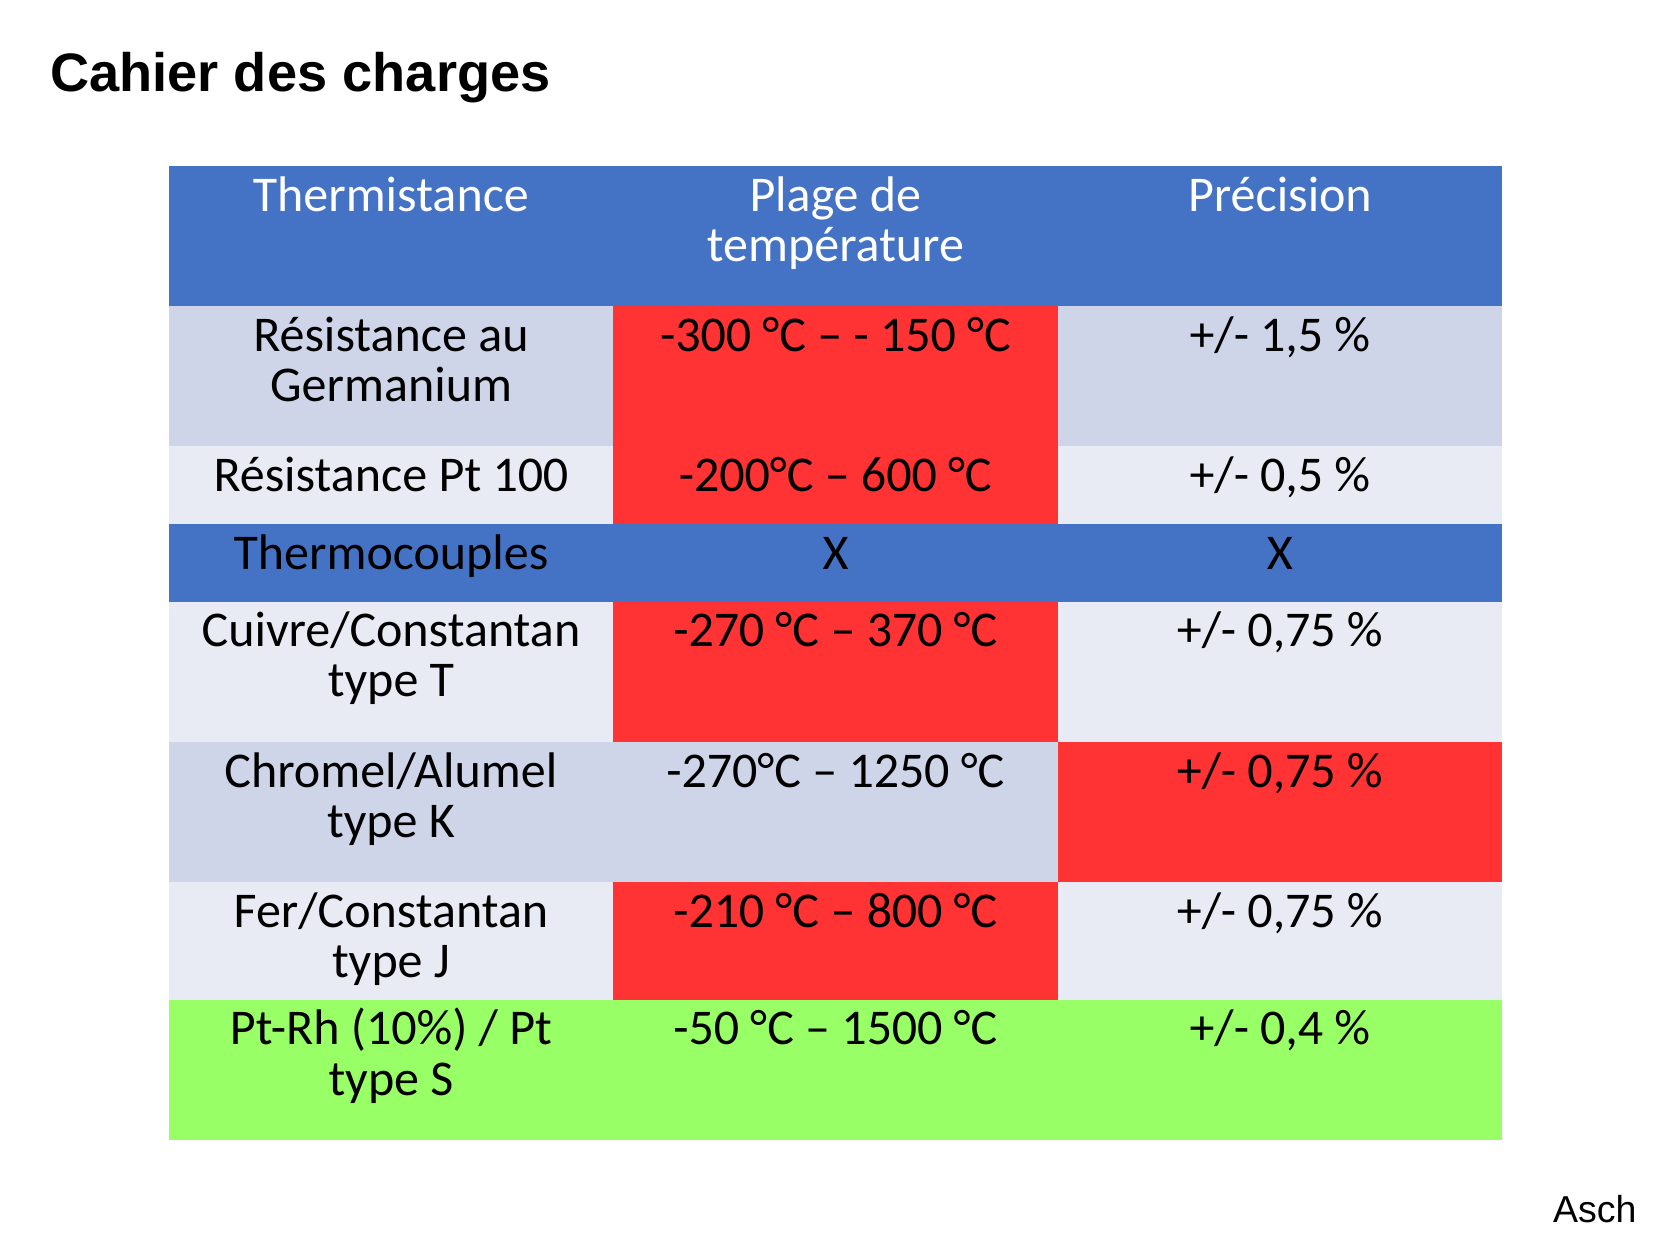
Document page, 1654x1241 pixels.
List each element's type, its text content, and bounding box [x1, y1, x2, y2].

table_cell +/- 0,5 % [1058, 446, 1502, 524]
table_header Plage de température [613, 166, 1058, 306]
table_cell -300 °C – - 150 °C [613, 306, 1058, 446]
table_cell -200°C – 600 °C [613, 446, 1058, 524]
text_box Cahier des charges [35, 35, 721, 113]
table_cell -210 °C – 800 °C [613, 882, 1058, 1000]
table_header Précision [1058, 166, 1502, 306]
table_cell Cuivre/Constantan type T [169, 602, 613, 742]
table_cell +/- 0,75 % [1058, 602, 1502, 742]
table_cell X [1058, 524, 1502, 602]
table_cell +/- 0,75 % [1058, 742, 1502, 882]
table_cell Chromel/Alumel type K [169, 742, 613, 882]
table_cell X [613, 524, 1058, 602]
table_cell Résistance Pt 100 [169, 446, 613, 524]
table_cell Résistance au Germanium [169, 306, 613, 446]
table_cell -270°C – 1250 °C [613, 742, 1058, 882]
table_cell Thermocouples [169, 524, 613, 602]
table_cell +/- 0,75 % [1058, 882, 1502, 1000]
table_cell -50 °C – 1500 °C [613, 1000, 1058, 1140]
table_cell -270 °C – 370 °C [613, 602, 1058, 742]
text_box Asch [1169, 1181, 1654, 1239]
table_cell +/- 0,4 % [1058, 1000, 1502, 1140]
table_cell Pt-Rh (10%) / Pt type S [169, 1000, 613, 1140]
table_header Thermistance [169, 166, 613, 306]
table_cell +/- 1,5 % [1058, 306, 1502, 446]
table_cell Fer/Constantan type J [169, 882, 613, 1000]
